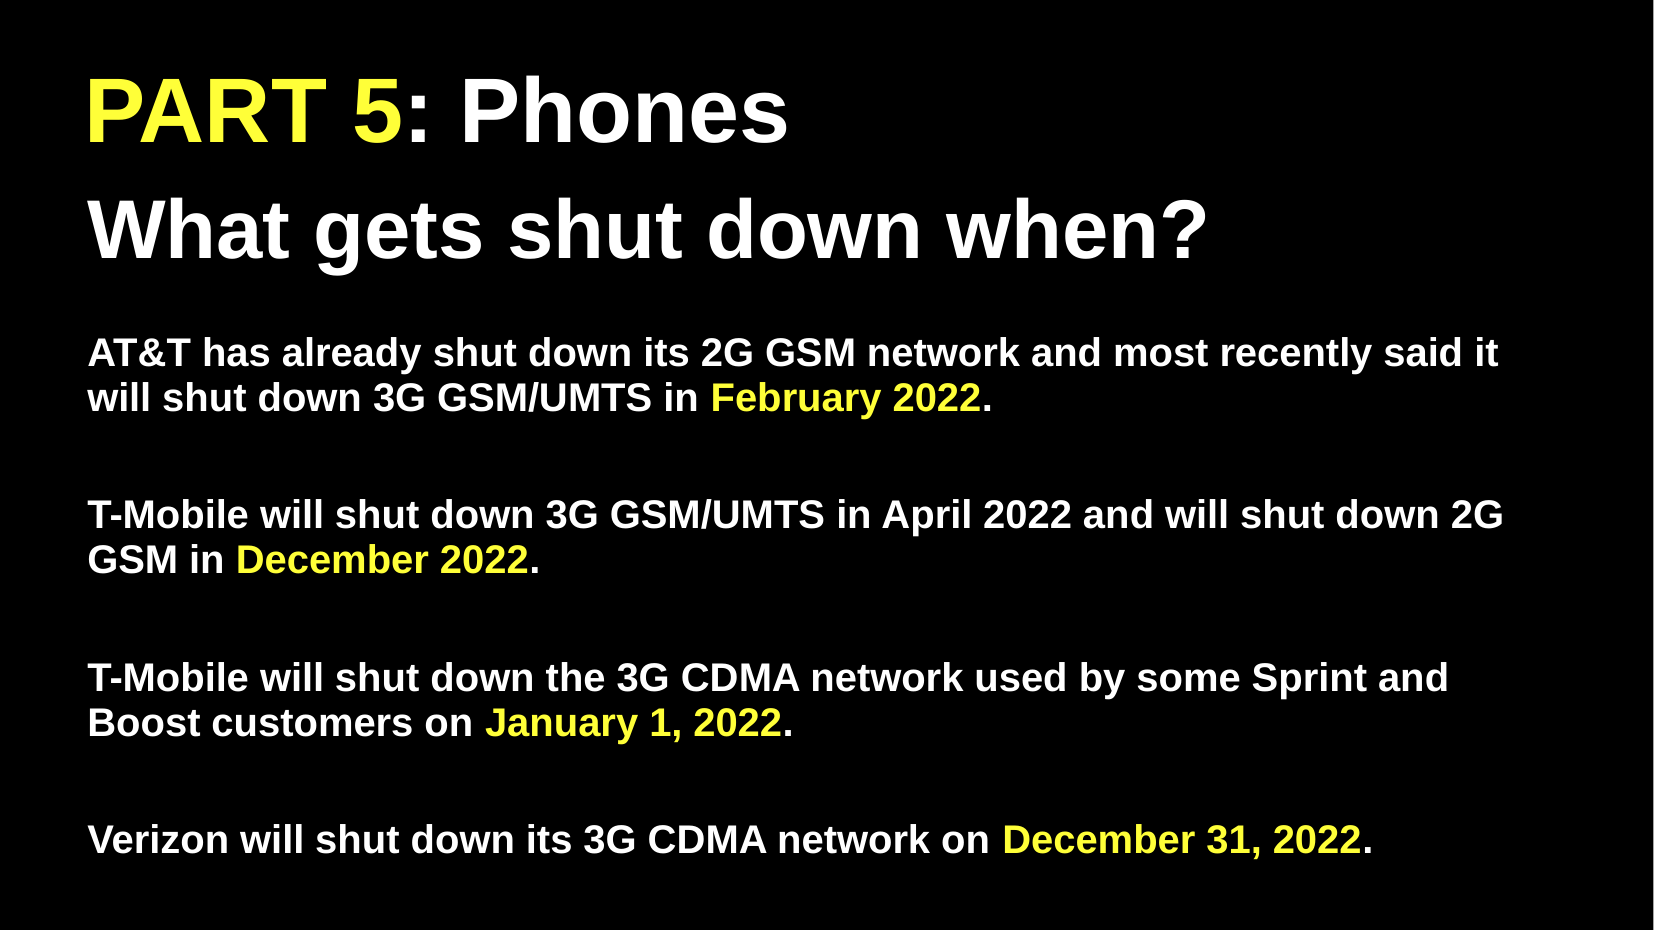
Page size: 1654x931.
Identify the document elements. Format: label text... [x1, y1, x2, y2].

list AT&T has already shut down its 2G GSM network and most recently said it will shut down 3G GSM/UMTS in February 2022. T-Mobile will shut down 3G GSM/UMTS in April 2022 and will shut down 2G GSM in December 2022. T-Mobile will shut down the 3G CDMA network used by some Sprint and Boost customers on January 1, 2022. Verizon will shut down its 3G CDMA network on December 31, 2022. [87, 330, 1573, 871]
title PART 5: Phones [84, 56, 1561, 166]
list What gets shut down when? [87, 183, 1573, 316]
